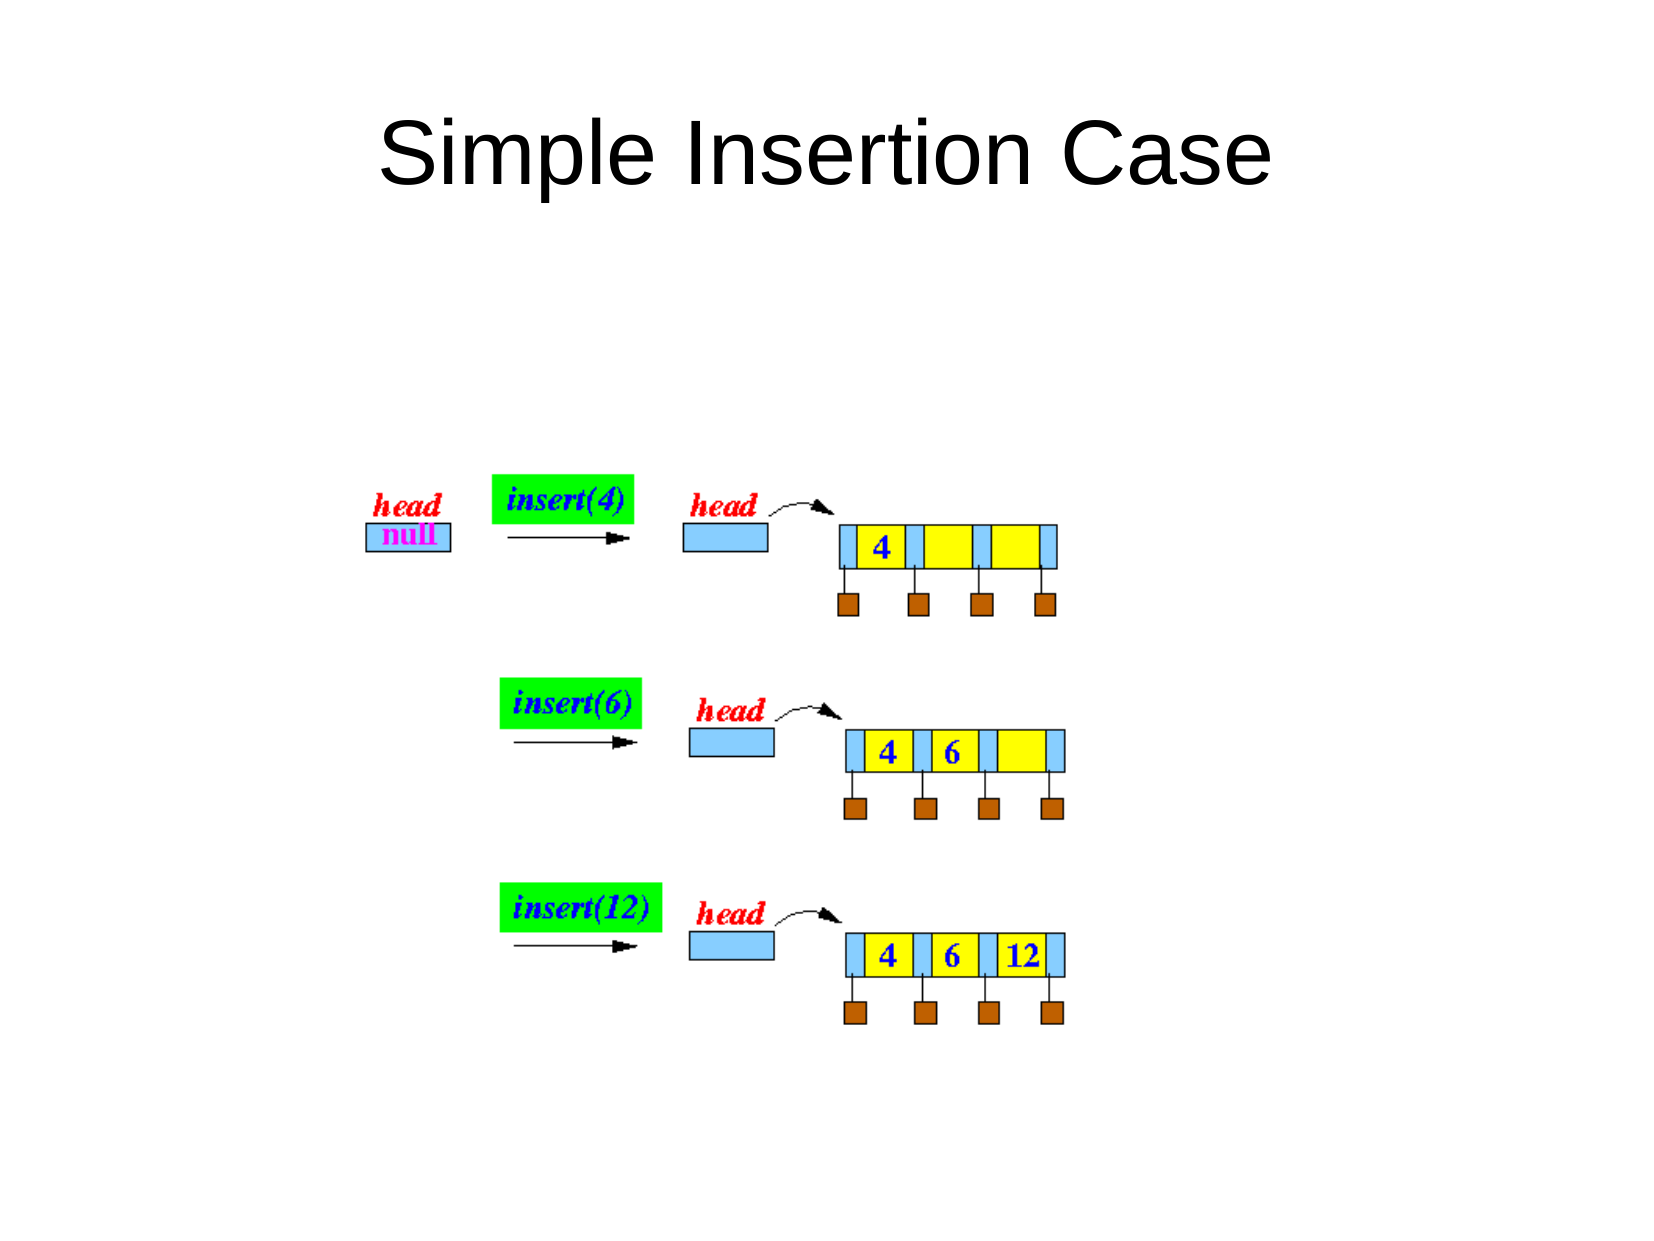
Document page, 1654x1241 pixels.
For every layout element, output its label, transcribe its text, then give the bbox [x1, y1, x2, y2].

title Simple Insertion Case [82, 49, 1571, 257]
picture [300, 451, 1194, 1051]
